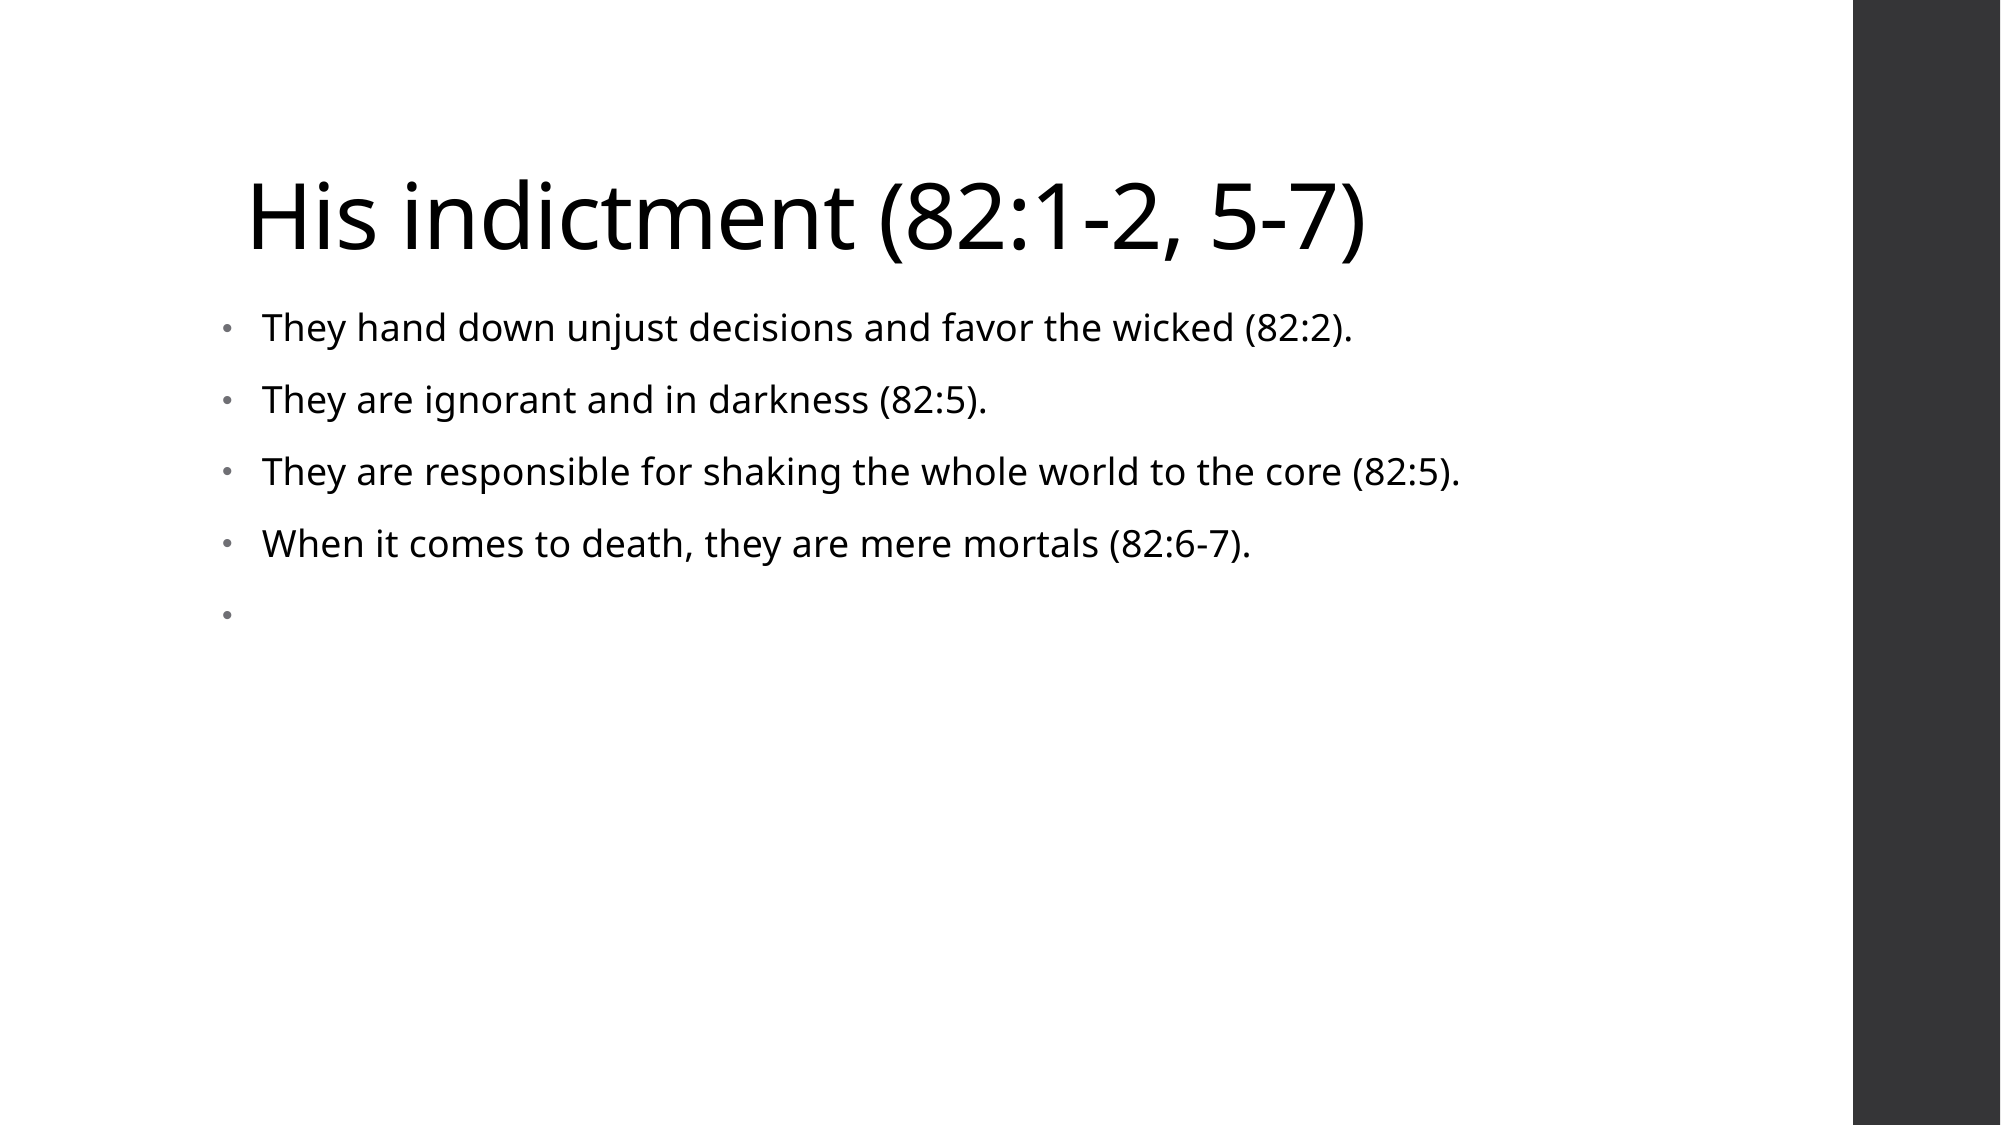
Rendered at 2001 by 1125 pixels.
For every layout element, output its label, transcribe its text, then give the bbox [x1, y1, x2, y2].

title His indictment (82:1-2, 5-7) [206, 60, 1797, 278]
list They hand down unjust decisions and favor the wicked (82:2). They are ignorant and in darkness (82:5). They are responsible for shaking the whole world to the core (82:5). When it comes to death, they are mere mortals (82:6-7). [206, 299, 1617, 1014]
